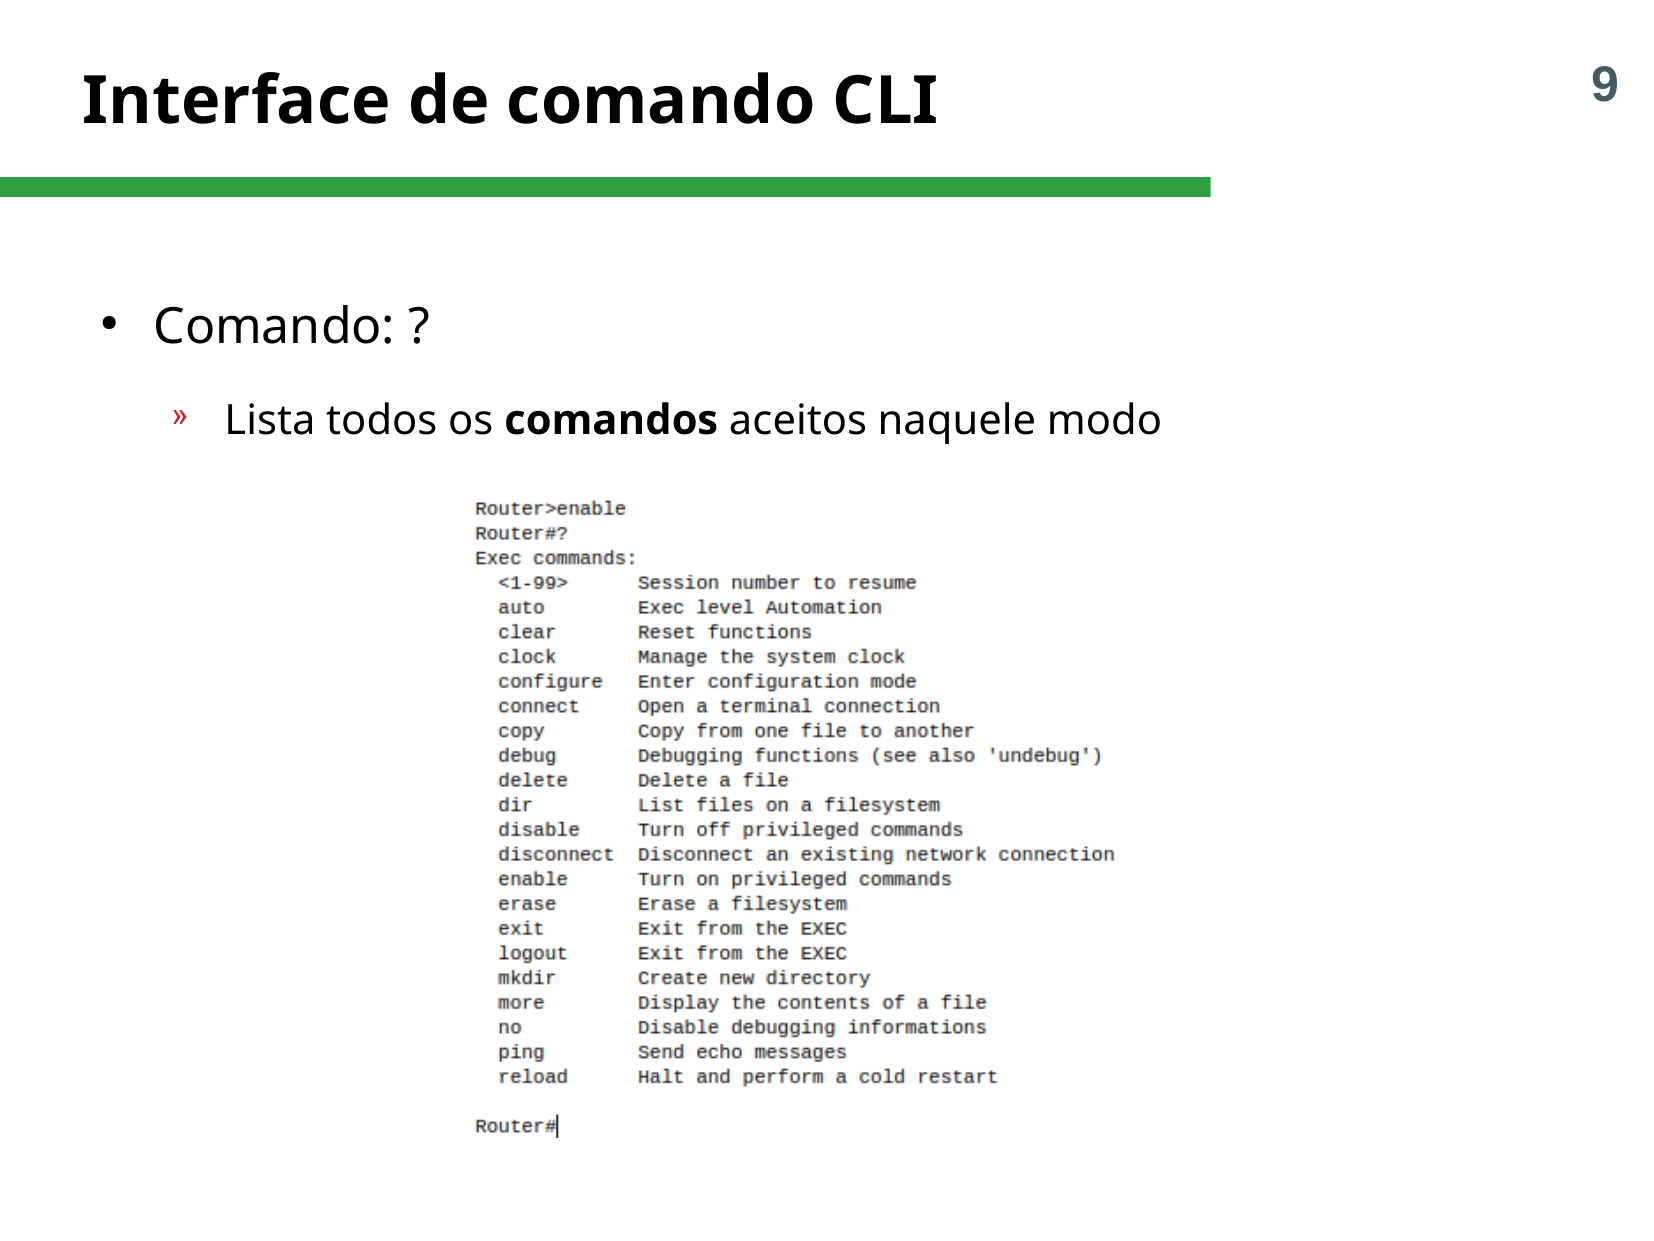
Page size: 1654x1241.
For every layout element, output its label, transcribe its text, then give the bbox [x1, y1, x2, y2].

picture [472, 494, 1123, 1138]
title Interface de comando CLI [82, 0, 1152, 202]
list Comando: ? Lista todos os comandos aceitos naquele modo [82, 290, 1571, 1211]
